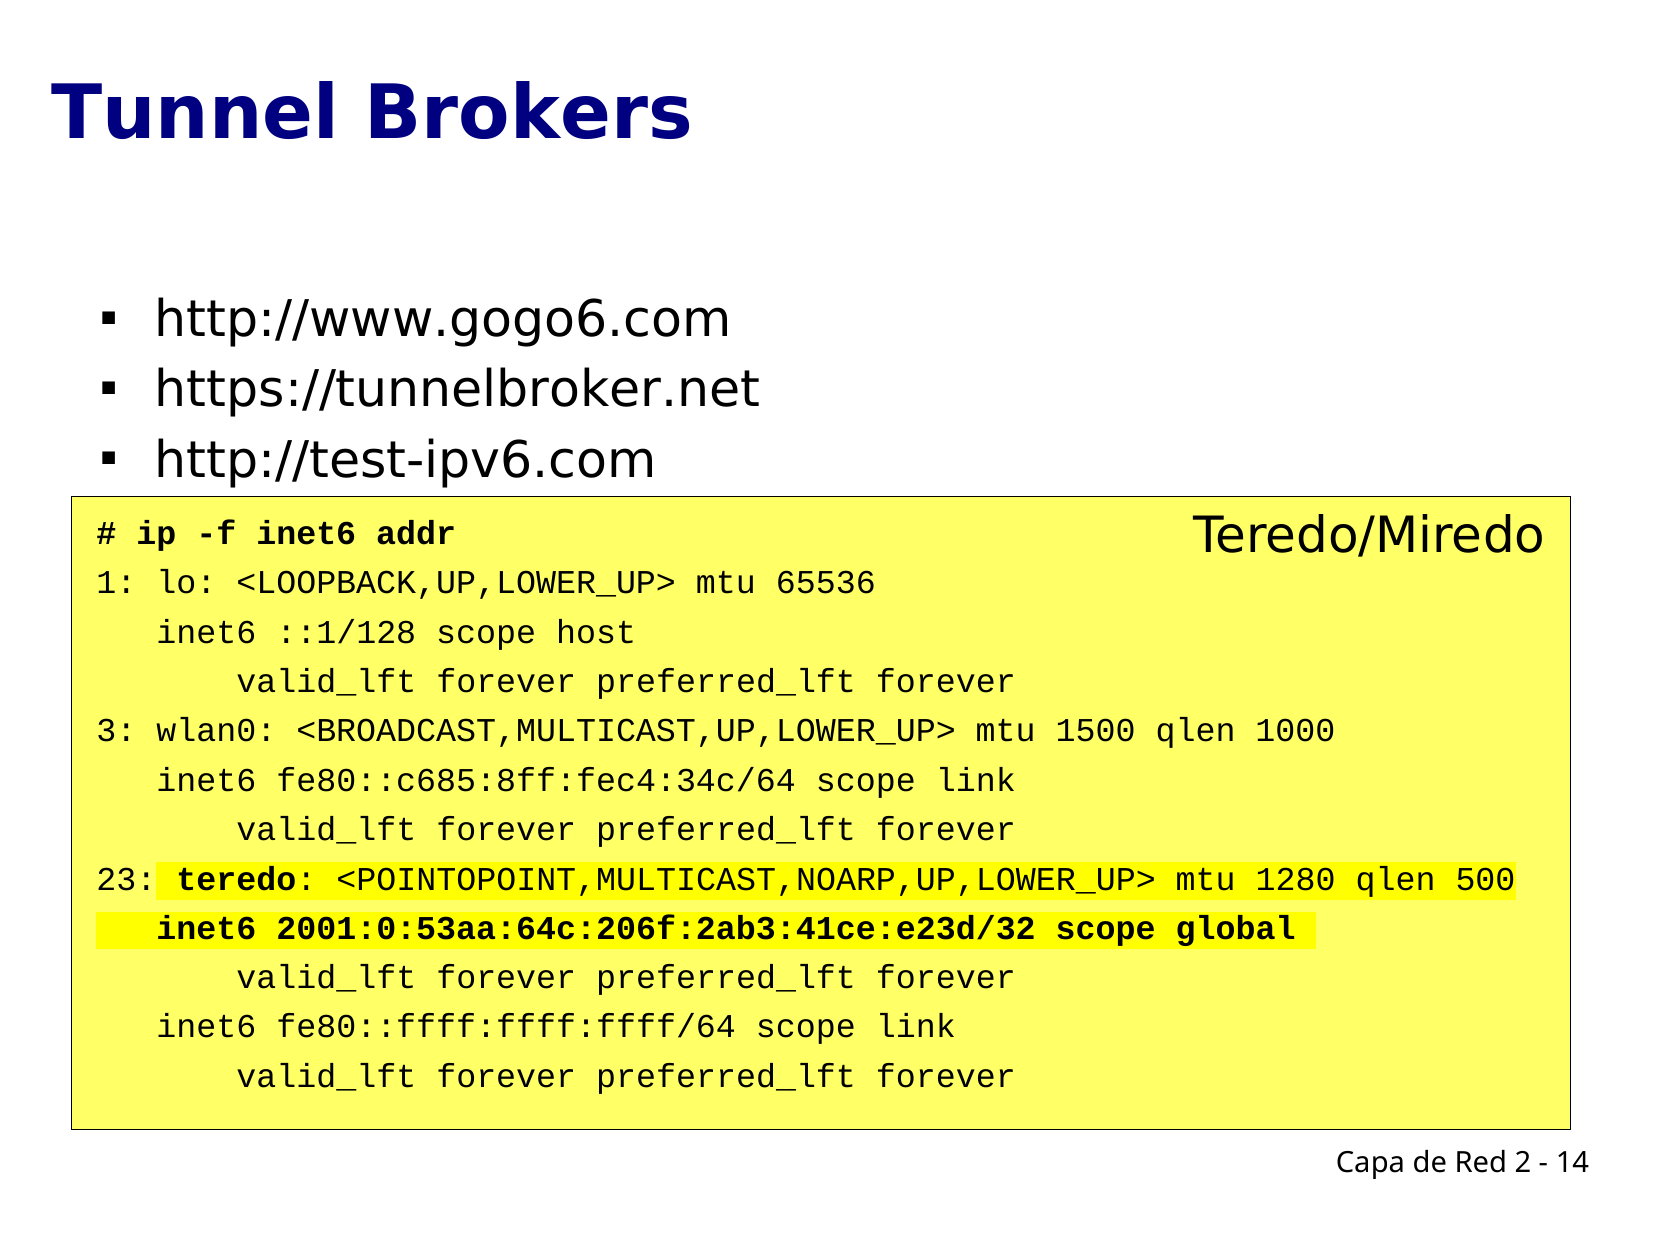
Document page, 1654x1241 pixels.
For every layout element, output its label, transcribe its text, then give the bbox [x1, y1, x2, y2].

list http://www.gogo6.com https://tunnelbroker.net http://test-ipv6.com [96, 289, 1502, 496]
text_box [71, 496, 1571, 1130]
list # ip -f inet6 addr 1: lo: <LOOPBACK,UP,LOWER_UP> mtu 65536 inet6 ::1/128 scope host valid_lft forever preferred_lft forever 3: wlan0: <BROADCAST,MULTICAST,UP,LOWER_UP> mtu 1500 qlen 1000 inet6 fe80::c685:8ff:fec4:34c/64 scope link valid_lft forever preferred_lft forever 23: teredo: <POINTOPOINT,MULTICAST,NOARP,UP,LOWER_UP> mtu 1280 qlen 500 inet6 2001:0:53aa:64c:206f:2ab3:41ce:e23d/32 scope global valid_lft forever preferred_lft forever inet6 fe80::ffff:ffff:ffff/64 scope link valid_lft forever preferred_lft forever [96, 516, 1571, 1131]
title Tunnel Brokers [51, 1, 1654, 225]
text_box Teredo/Miredo [1178, 498, 1571, 572]
